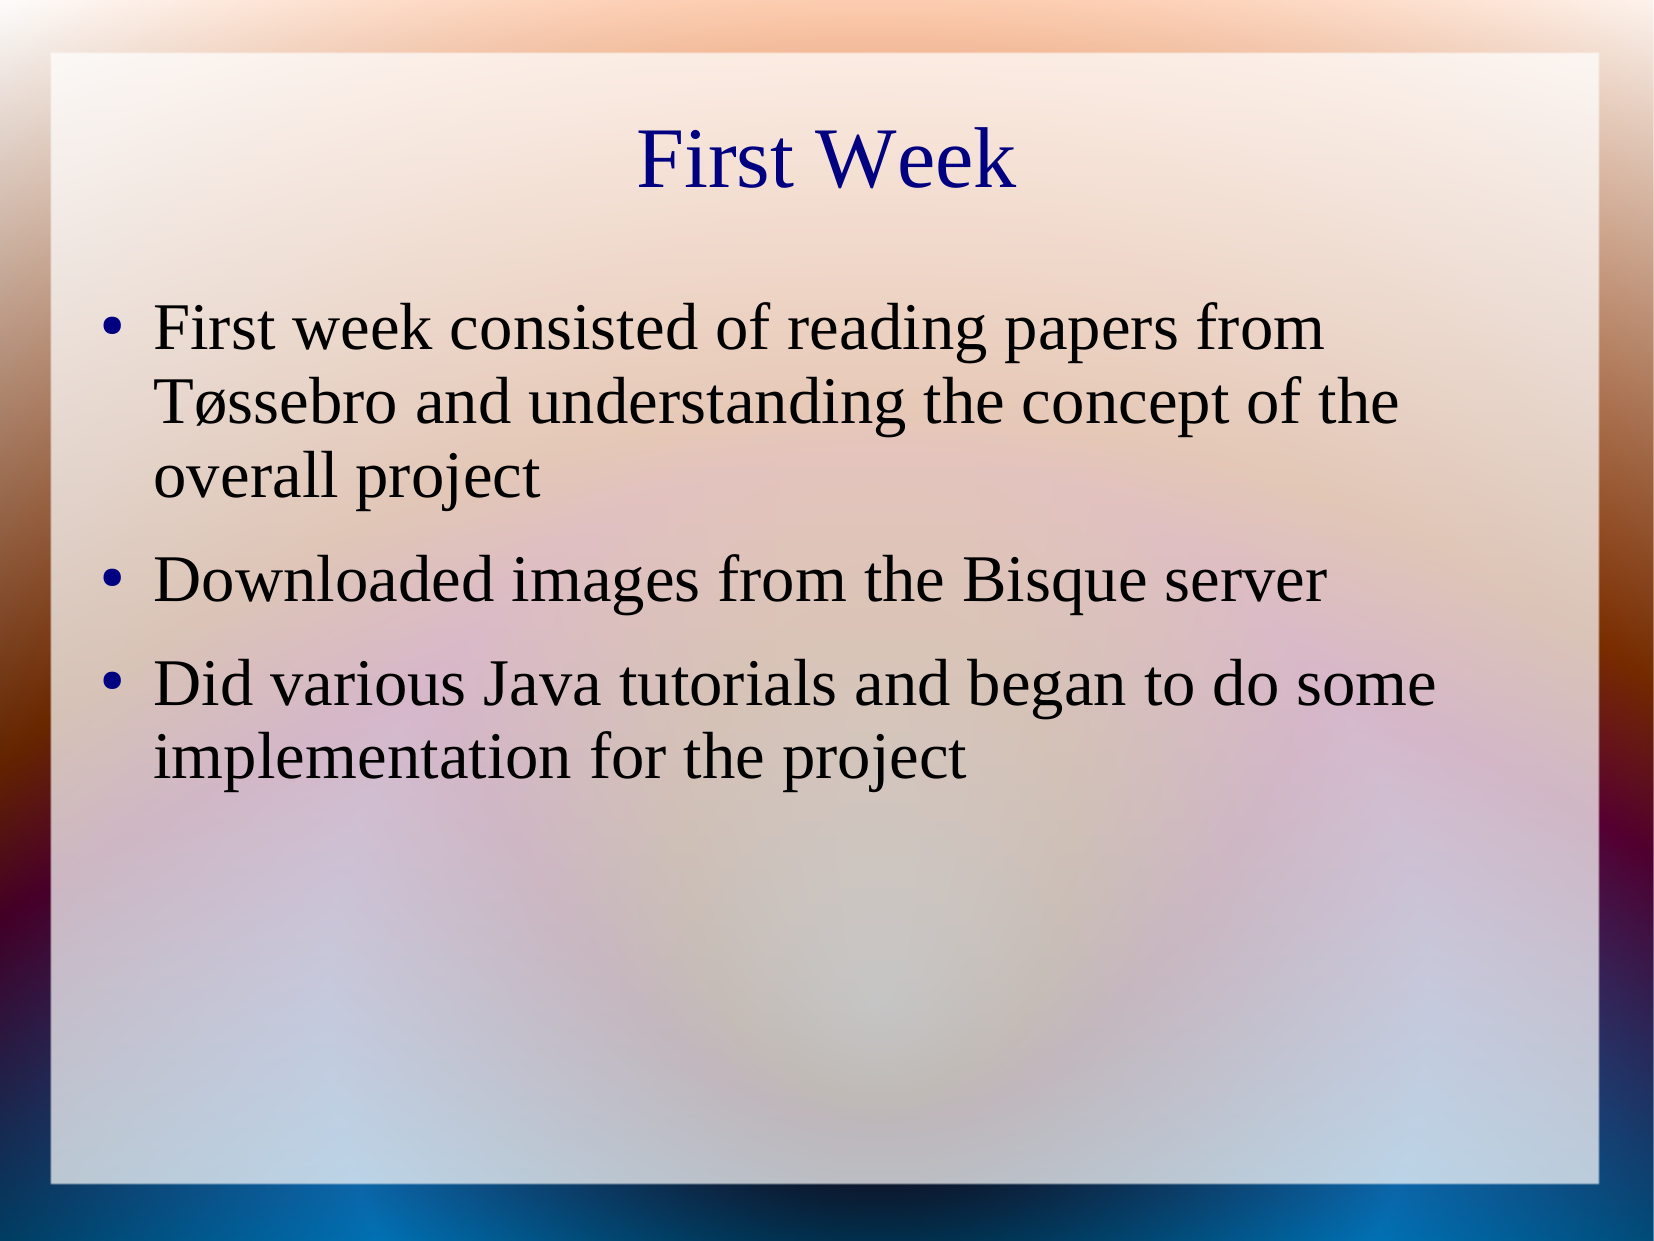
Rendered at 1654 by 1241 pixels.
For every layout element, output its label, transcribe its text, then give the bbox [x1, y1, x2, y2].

picture [0, 0, 1654, 1241]
list First week consisted of reading papers from Tøssebro and understanding the concept of the overall project Downloaded images from the Bisque server Did various Java tutorials and began to do some implementation for the project [82, 290, 1571, 1010]
title First Week [82, 55, 1571, 263]
